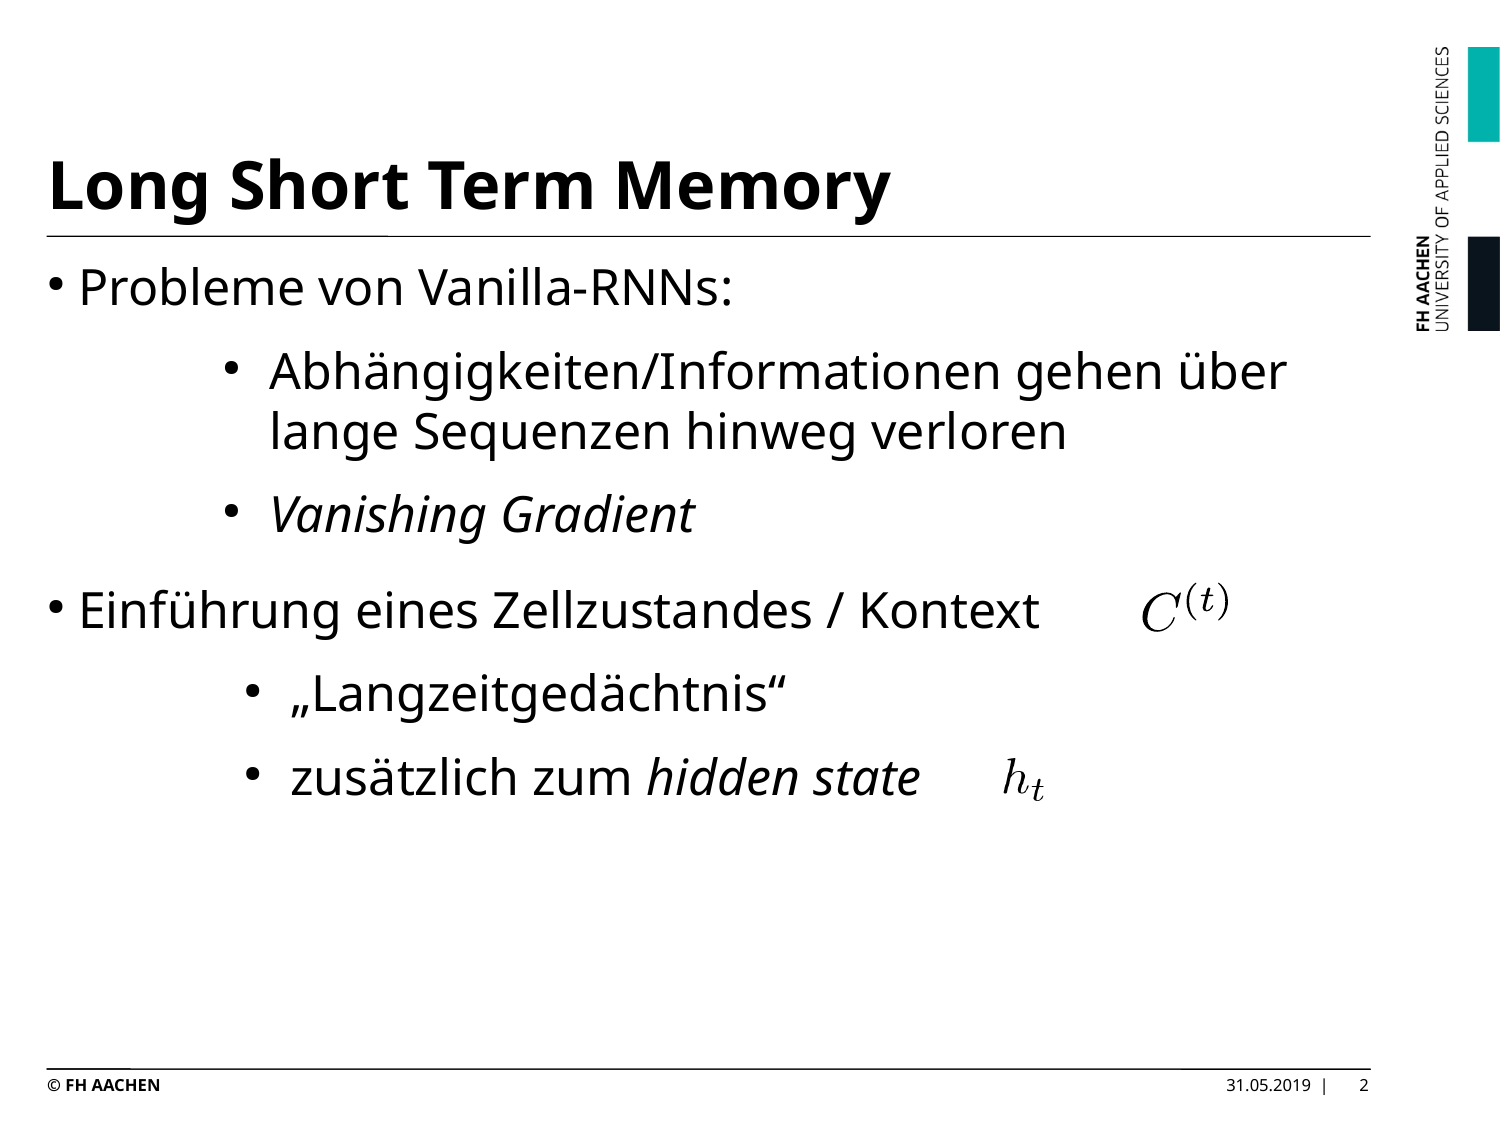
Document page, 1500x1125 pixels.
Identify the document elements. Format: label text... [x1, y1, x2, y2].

text_box [1139, 582, 1233, 632]
picture [1003, 758, 1044, 801]
picture [1404, 47, 1500, 331]
title Long Short Term Memory [47, 142, 1371, 231]
list Probleme von Vanilla-RNNs: Abhängigkeiten/Informationen gehen über lange Sequenzen hinweg verloren Vanishing Gradient Einführung eines Zellzustandes / Kontext „Langzeitgedächtnis“ zusätzlich zum hidden state [47, 255, 1371, 1047]
